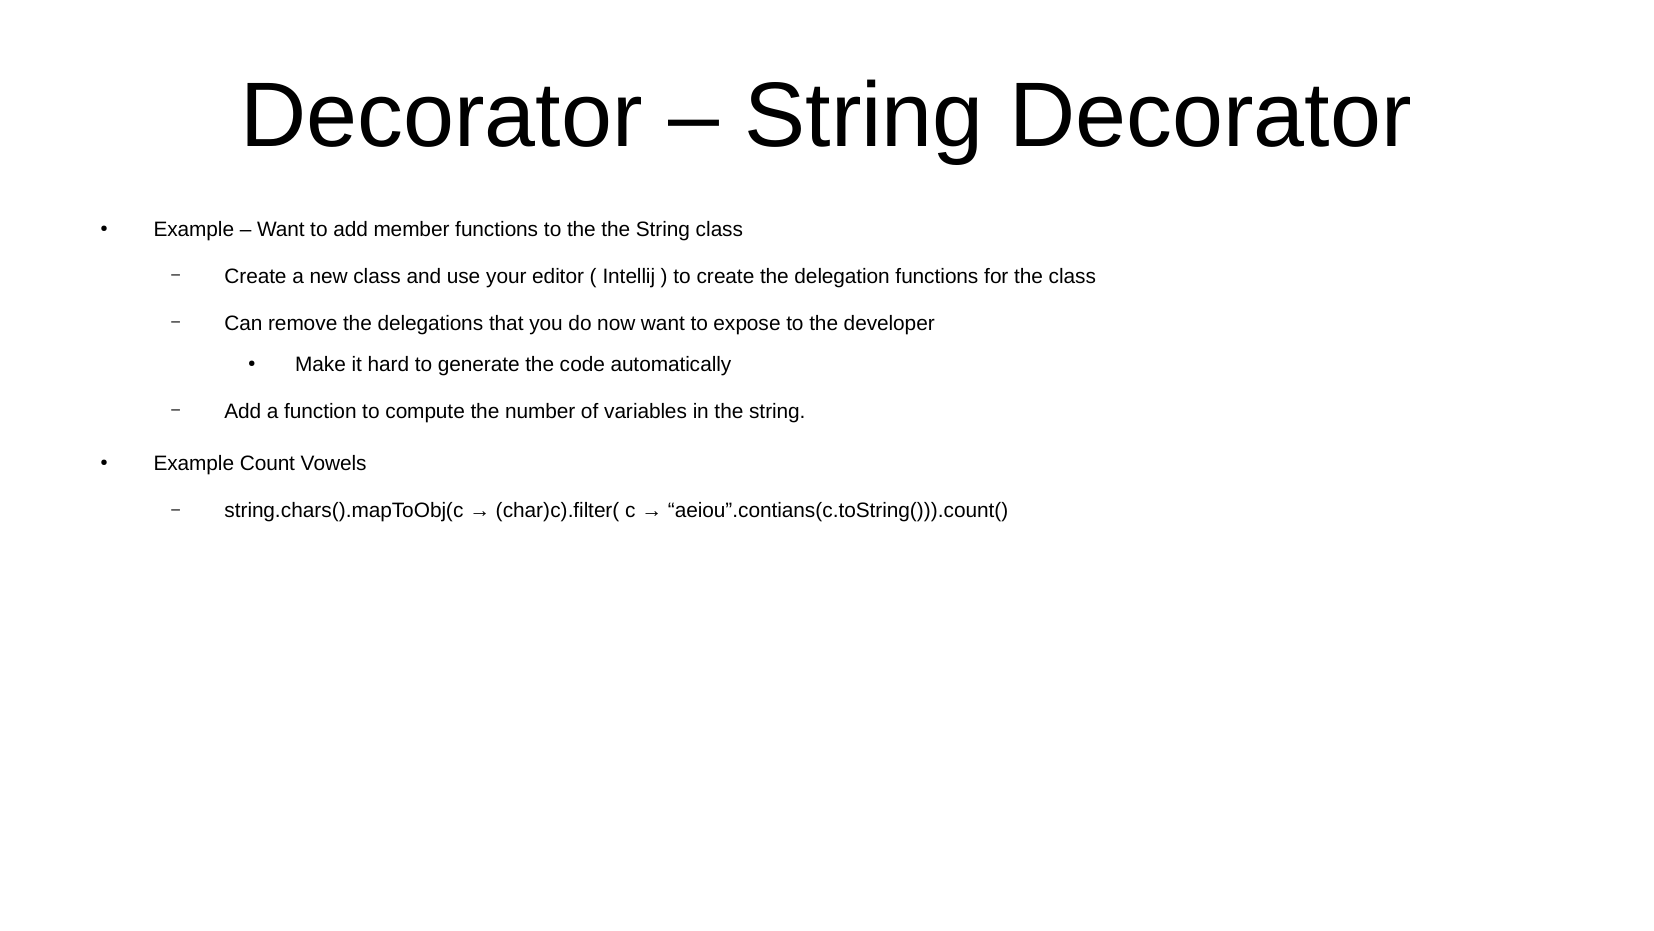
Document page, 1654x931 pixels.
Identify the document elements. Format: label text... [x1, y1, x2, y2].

title Decorator – String Decorator [82, 37, 1571, 193]
list Example – Want to add member functions to the the String class Create a new class and use your editor ( Intellij ) to create the delegation functions for the class Can remove the delegations that you do now want to expose to the developer Make it hard to generate the code automatically Add a function to compute the number of variables in the string. Example Count Vowels string.chars().mapToObj(c → (char)c).filter( c → “aeiou”.contians(c.toString())).count() [82, 217, 1636, 901]
